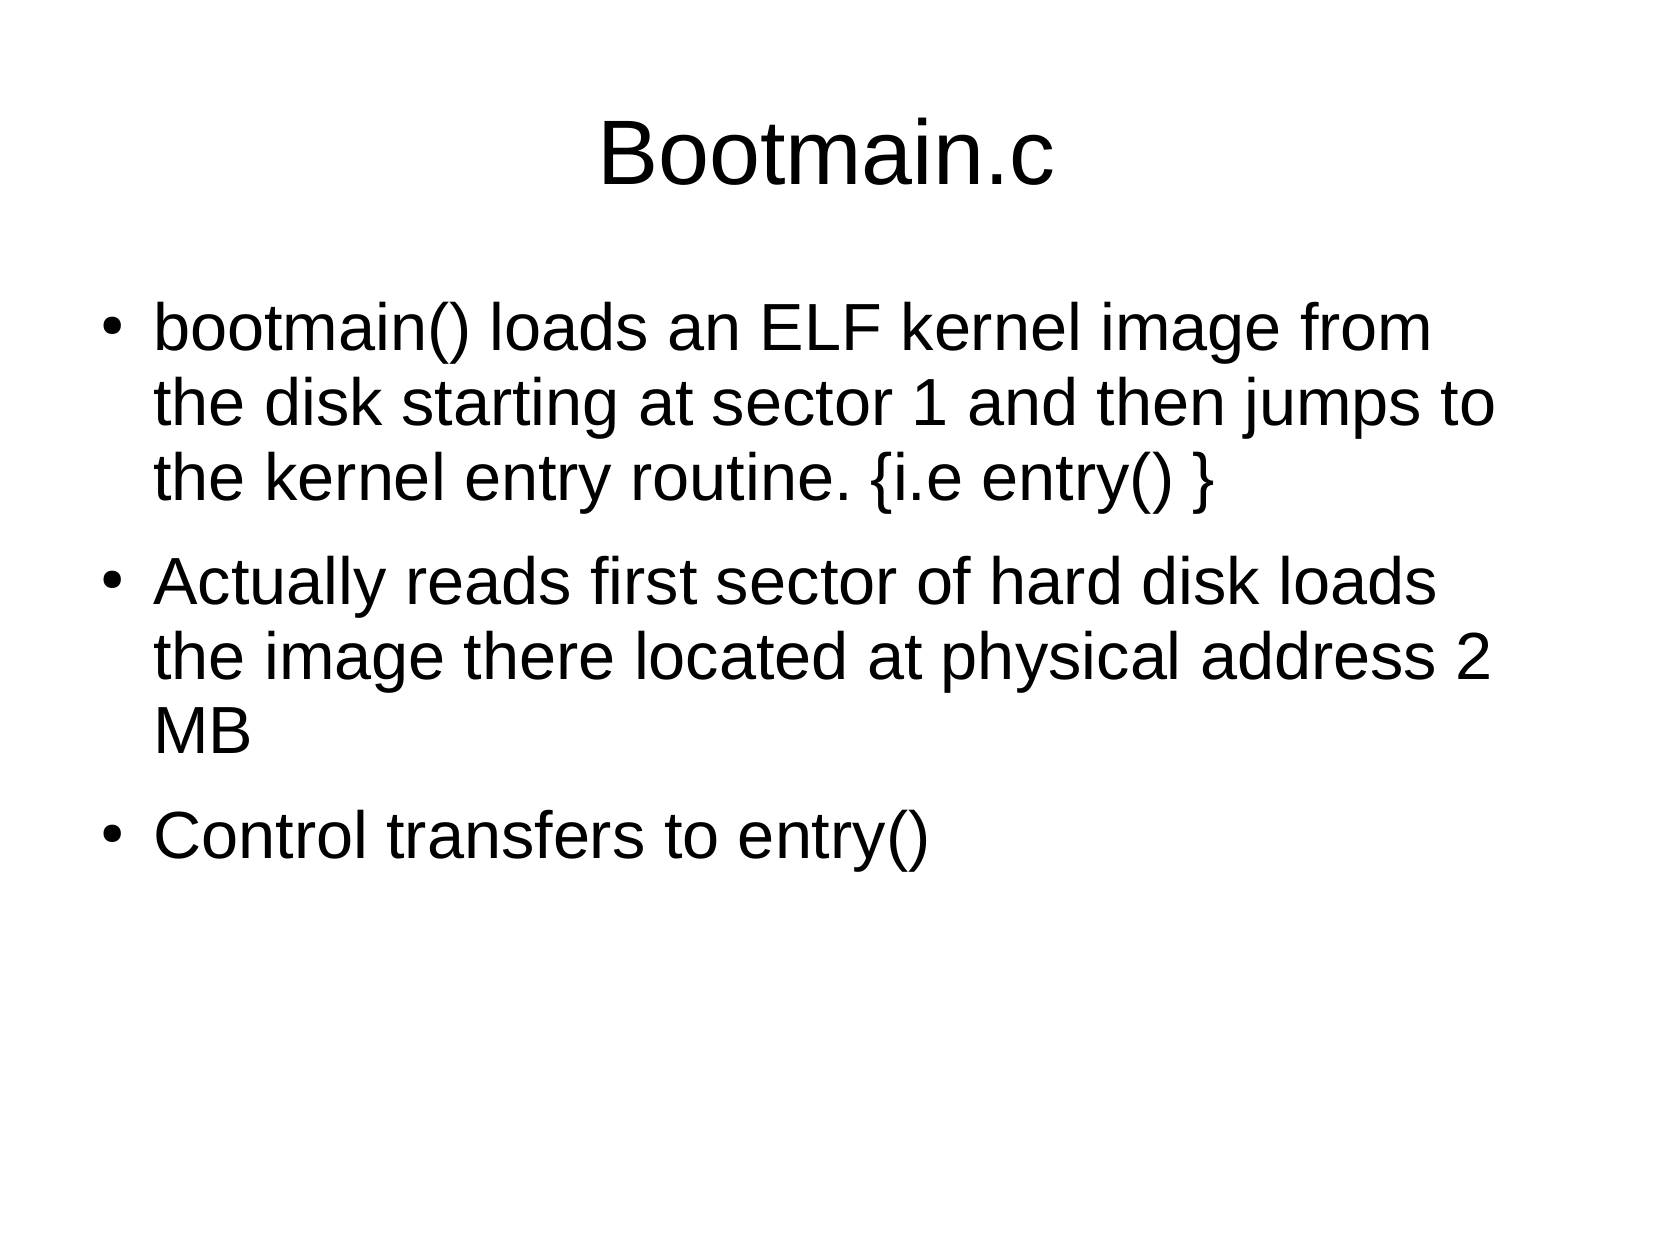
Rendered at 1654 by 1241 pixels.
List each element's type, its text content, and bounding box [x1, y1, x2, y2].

list bootmain() loads an ELF kernel image from the disk starting at sector 1 and then jumps to the kernel entry routine. {i.e entry() } Actually reads first sector of hard disk loads the image there located at physical address 2 MB Control transfers to entry() [82, 290, 1538, 1010]
title Bootmain.c [82, 49, 1571, 257]
